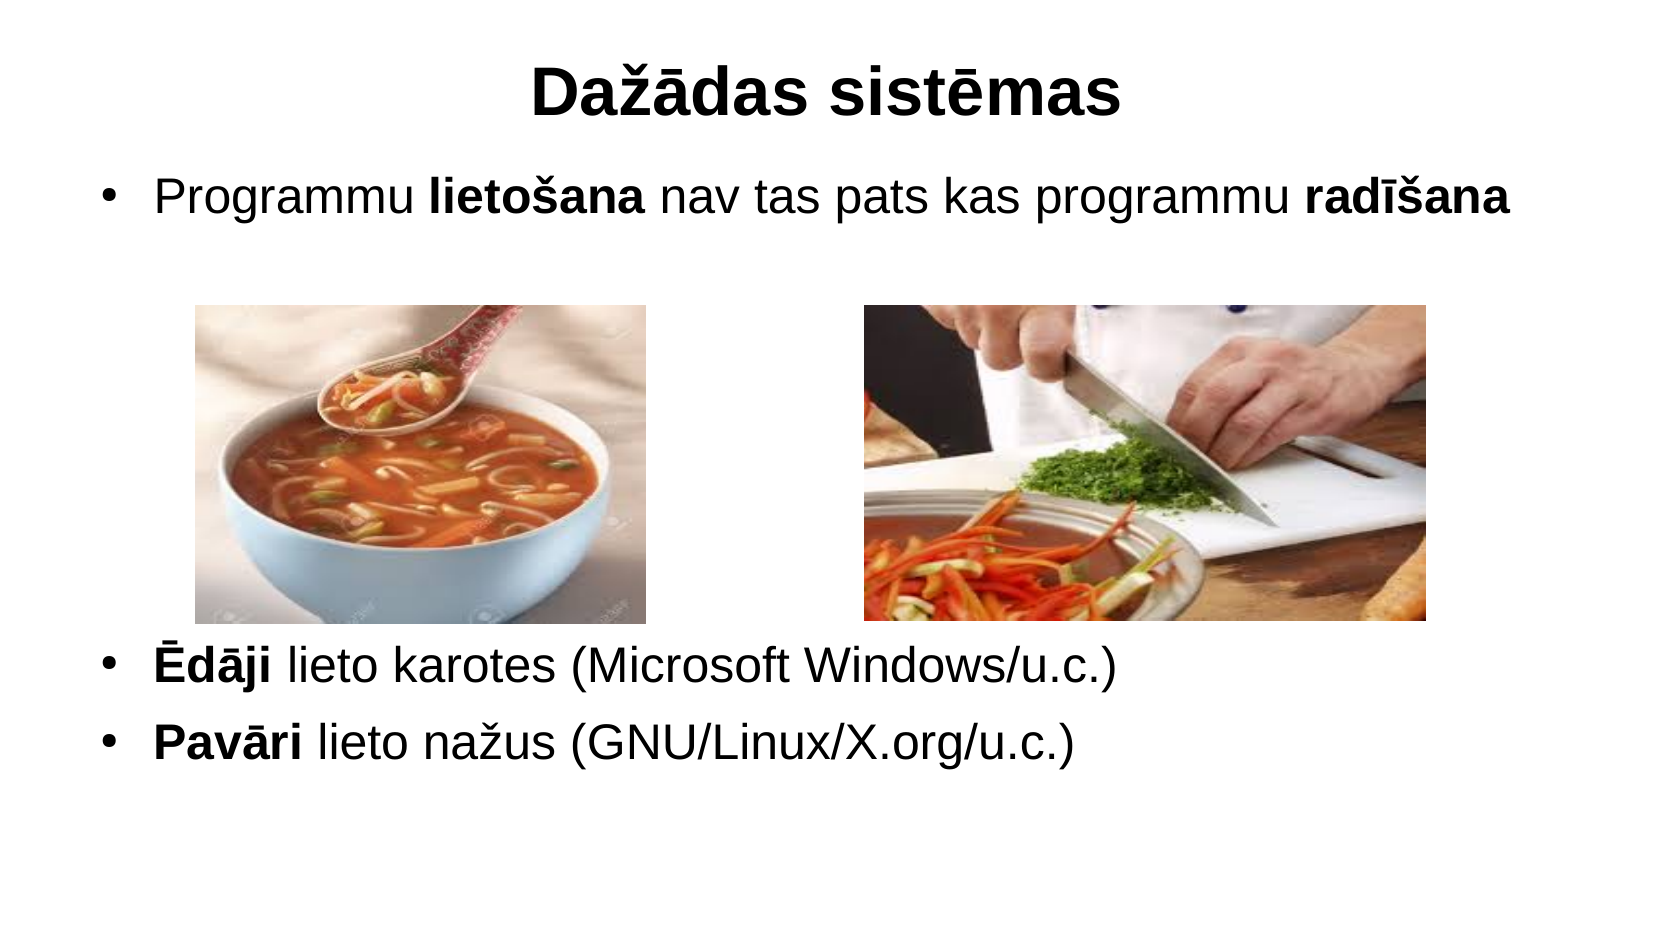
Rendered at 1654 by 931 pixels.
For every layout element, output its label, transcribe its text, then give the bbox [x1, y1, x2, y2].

picture [195, 305, 646, 624]
picture [864, 305, 1426, 621]
title Dažādas sistēmas [82, 37, 1571, 147]
list Programmu lietošana nav tas pats kas programmu radīšana Ēdāji lieto karotes (Microsoft Windows/u.c.) Pavāri lieto nažus (GNU/Linux/X.org/u.c.) [82, 168, 1538, 889]
